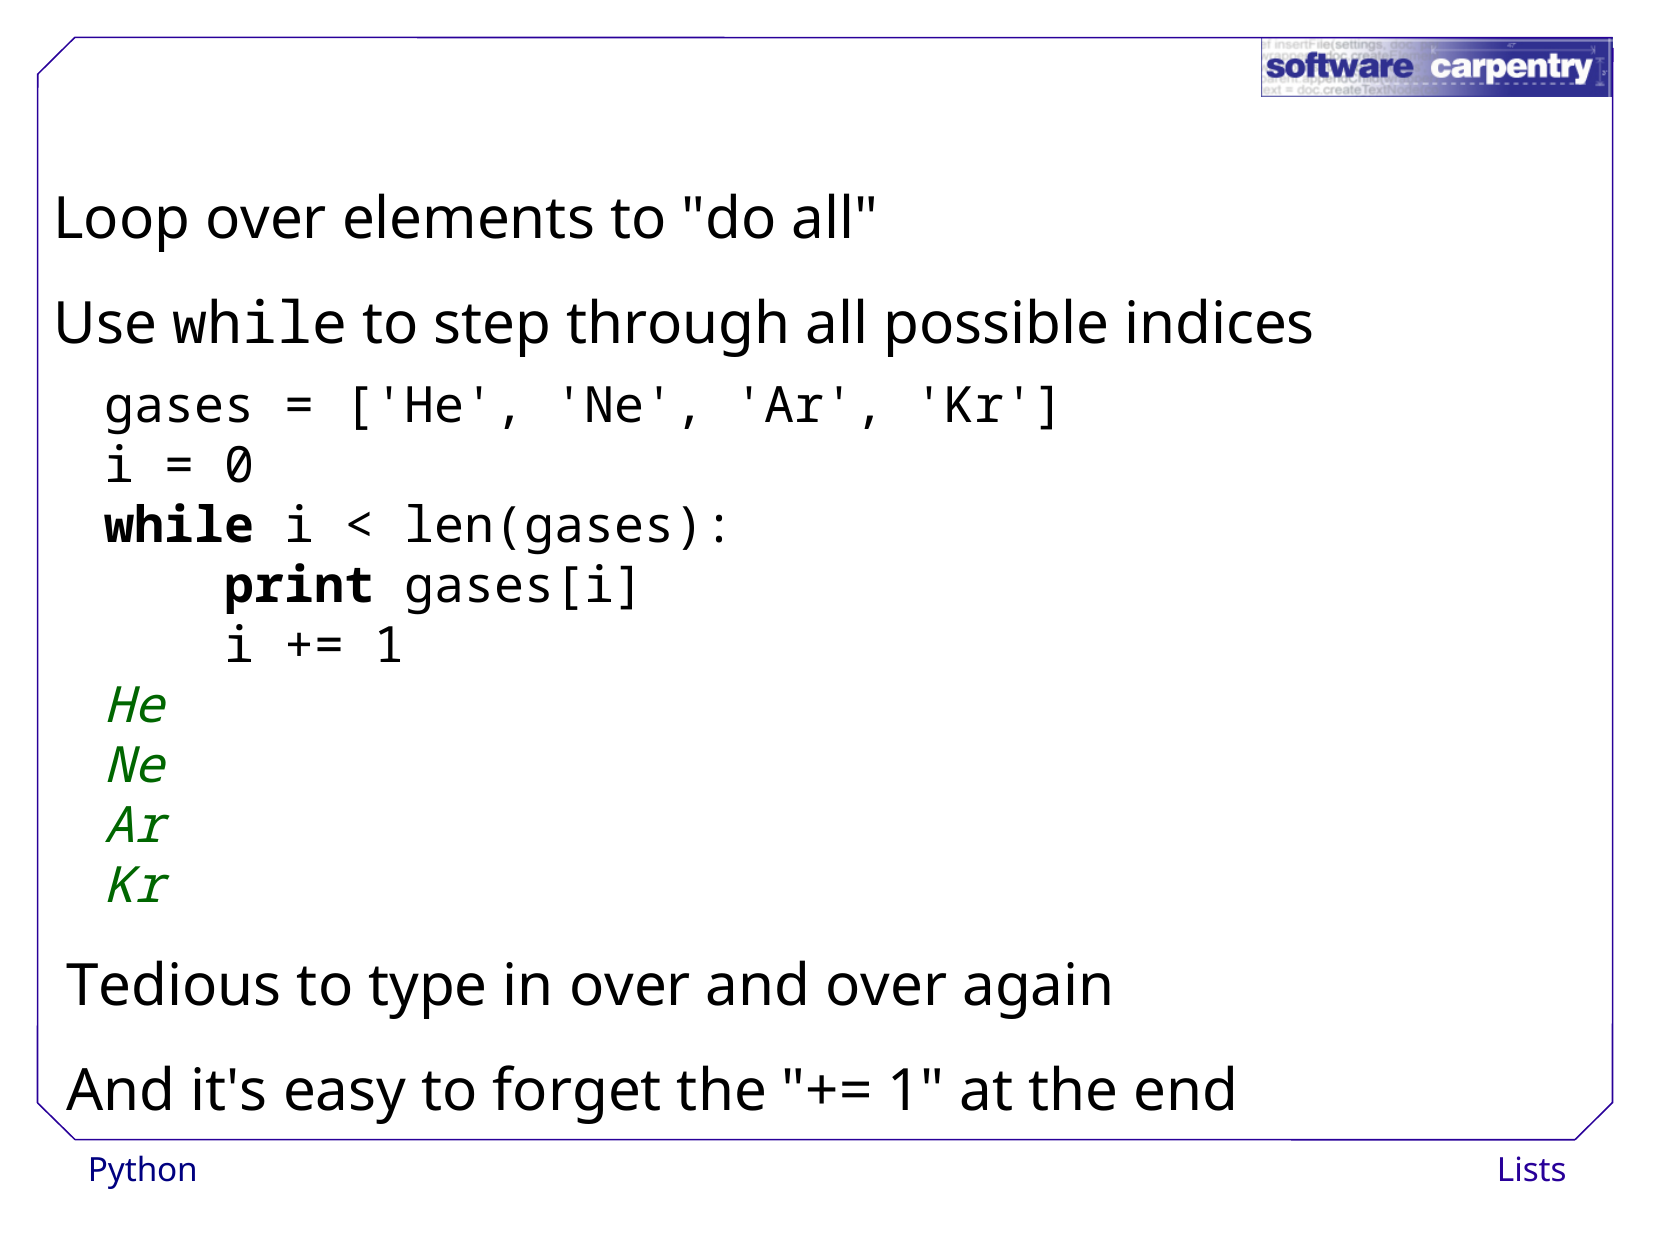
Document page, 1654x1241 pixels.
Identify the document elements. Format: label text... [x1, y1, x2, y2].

text_box Tedious to type in over and over again And it's easy to forget the "+= 1" at the end [51, 904, 1404, 1131]
picture [1261, 39, 1613, 97]
text_box gases = ['He', 'Ne', 'Ar', 'Kr'] i = 0 while i < len(gases): print gases[i] i += 1 He Ne Ar Kr [89, 365, 1512, 923]
text_box Loop over elements to "do all" Use while to step through all possible indices [38, 137, 1480, 364]
